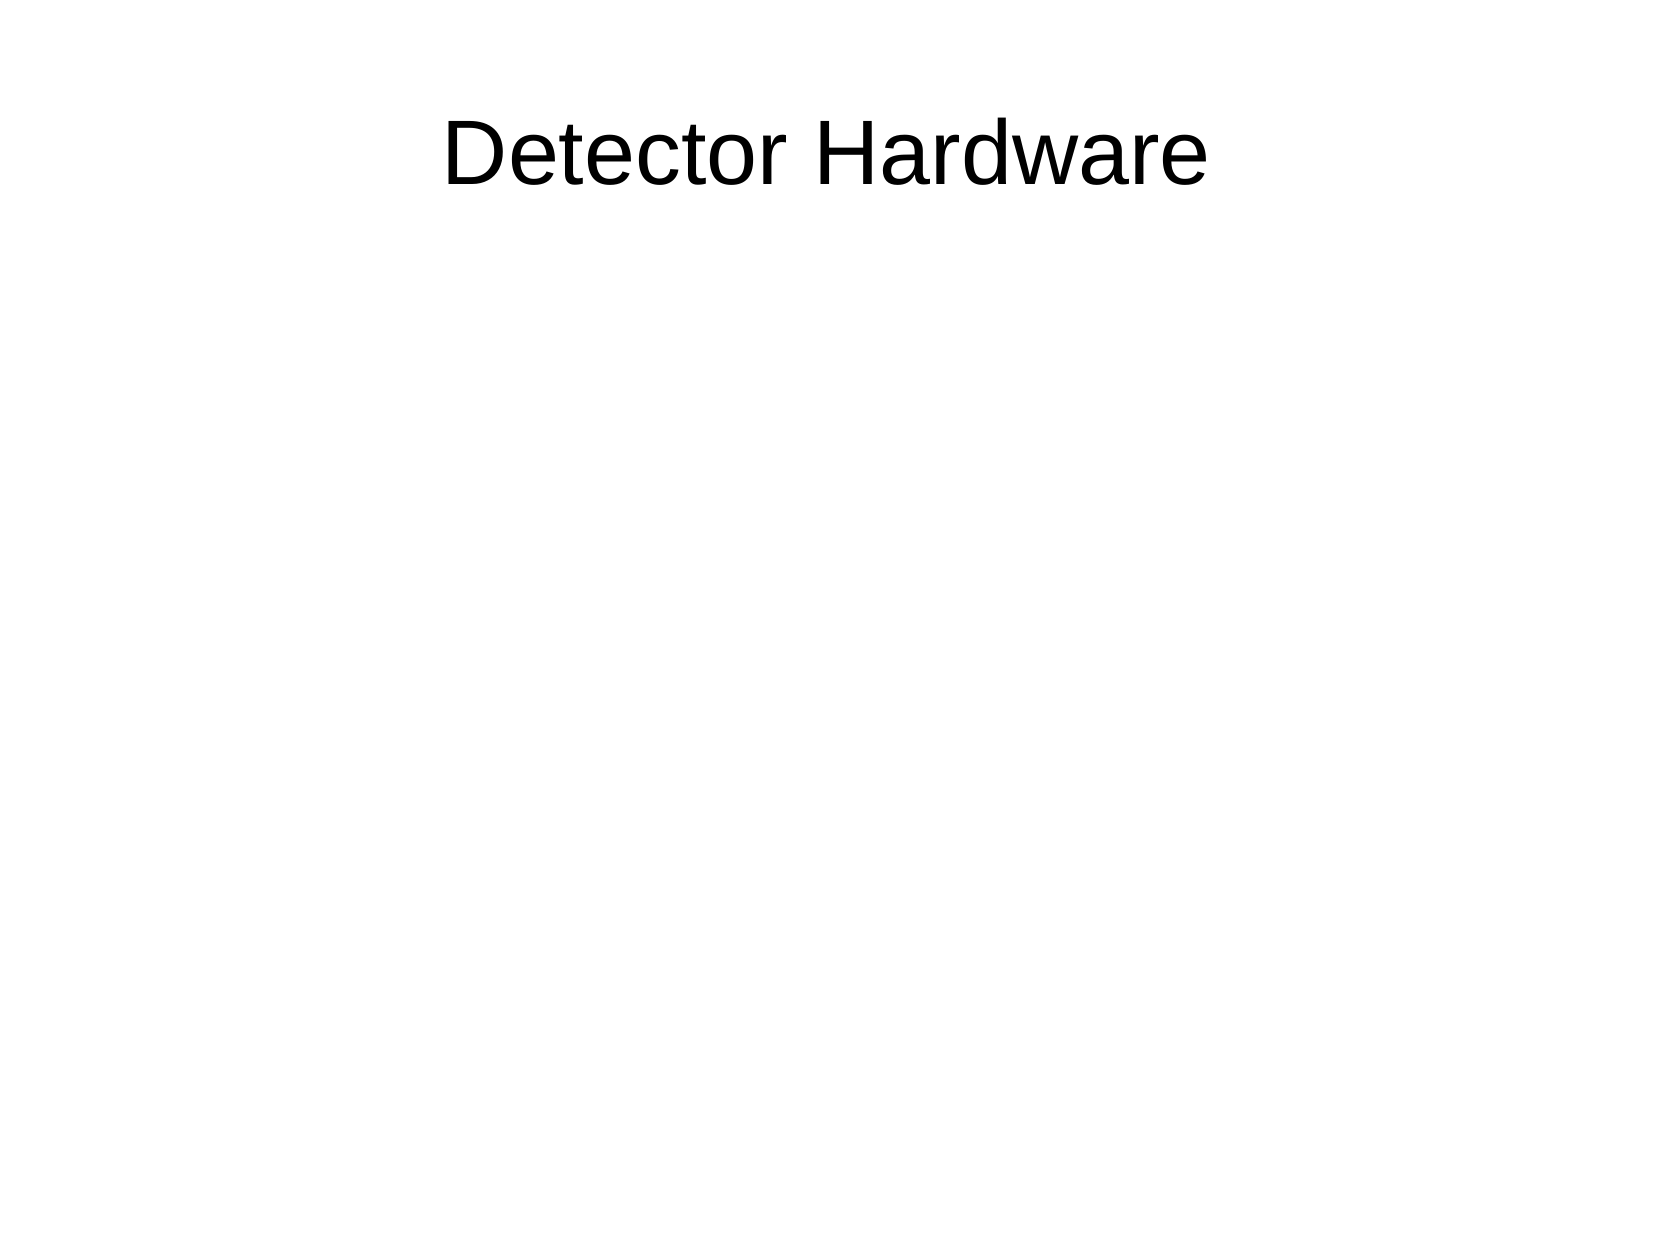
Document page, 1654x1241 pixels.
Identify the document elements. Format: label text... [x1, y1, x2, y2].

title Detector Hardware [82, 49, 1571, 257]
